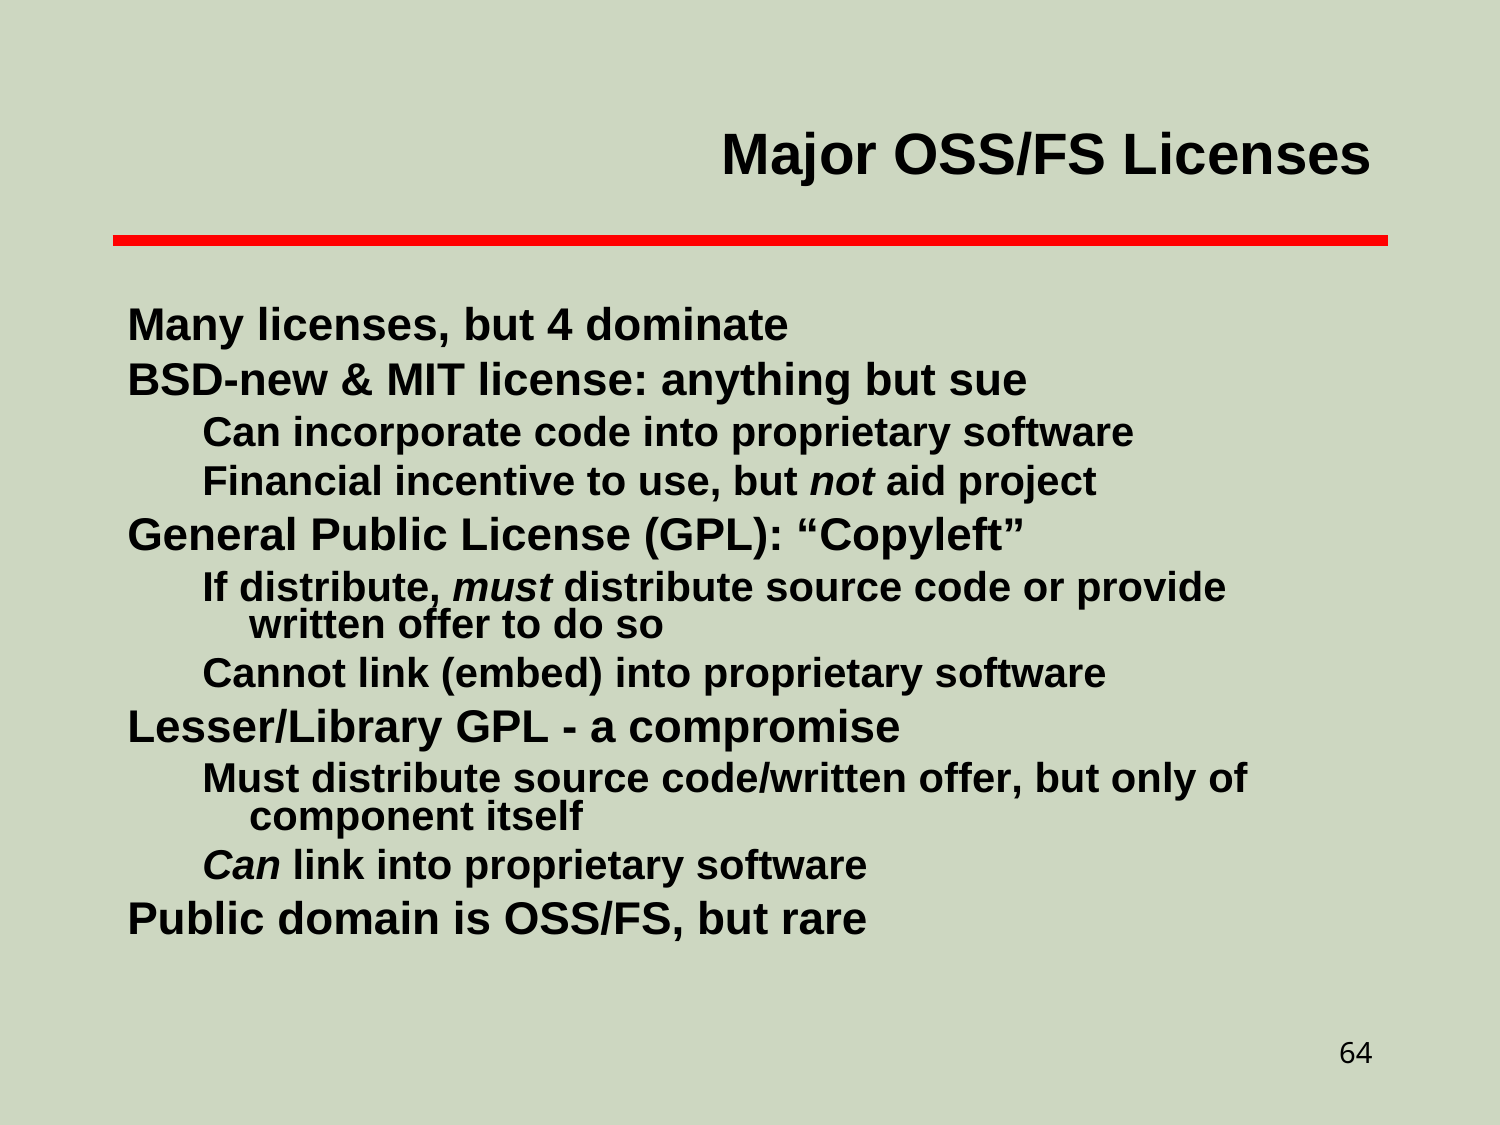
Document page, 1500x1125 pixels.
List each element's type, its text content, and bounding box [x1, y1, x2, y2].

list Many licenses, but 4 dominate BSD-new & MIT license: anything but sue Can incorporate code into proprietary software Financial incentive to use, but not aid project General Public License (GPL): “Copyleft” If distribute, must distribute source code or provide written offer to do so Cannot link (embed) into proprietary software Lesser/Library GPL - a compromise Must distribute source code/written offer, but only of component itself Can link into proprietary software Public domain is OSS/FS, but rare [112, 299, 1388, 1000]
title Major OSS/FS Licenses [337, 85, 1388, 224]
